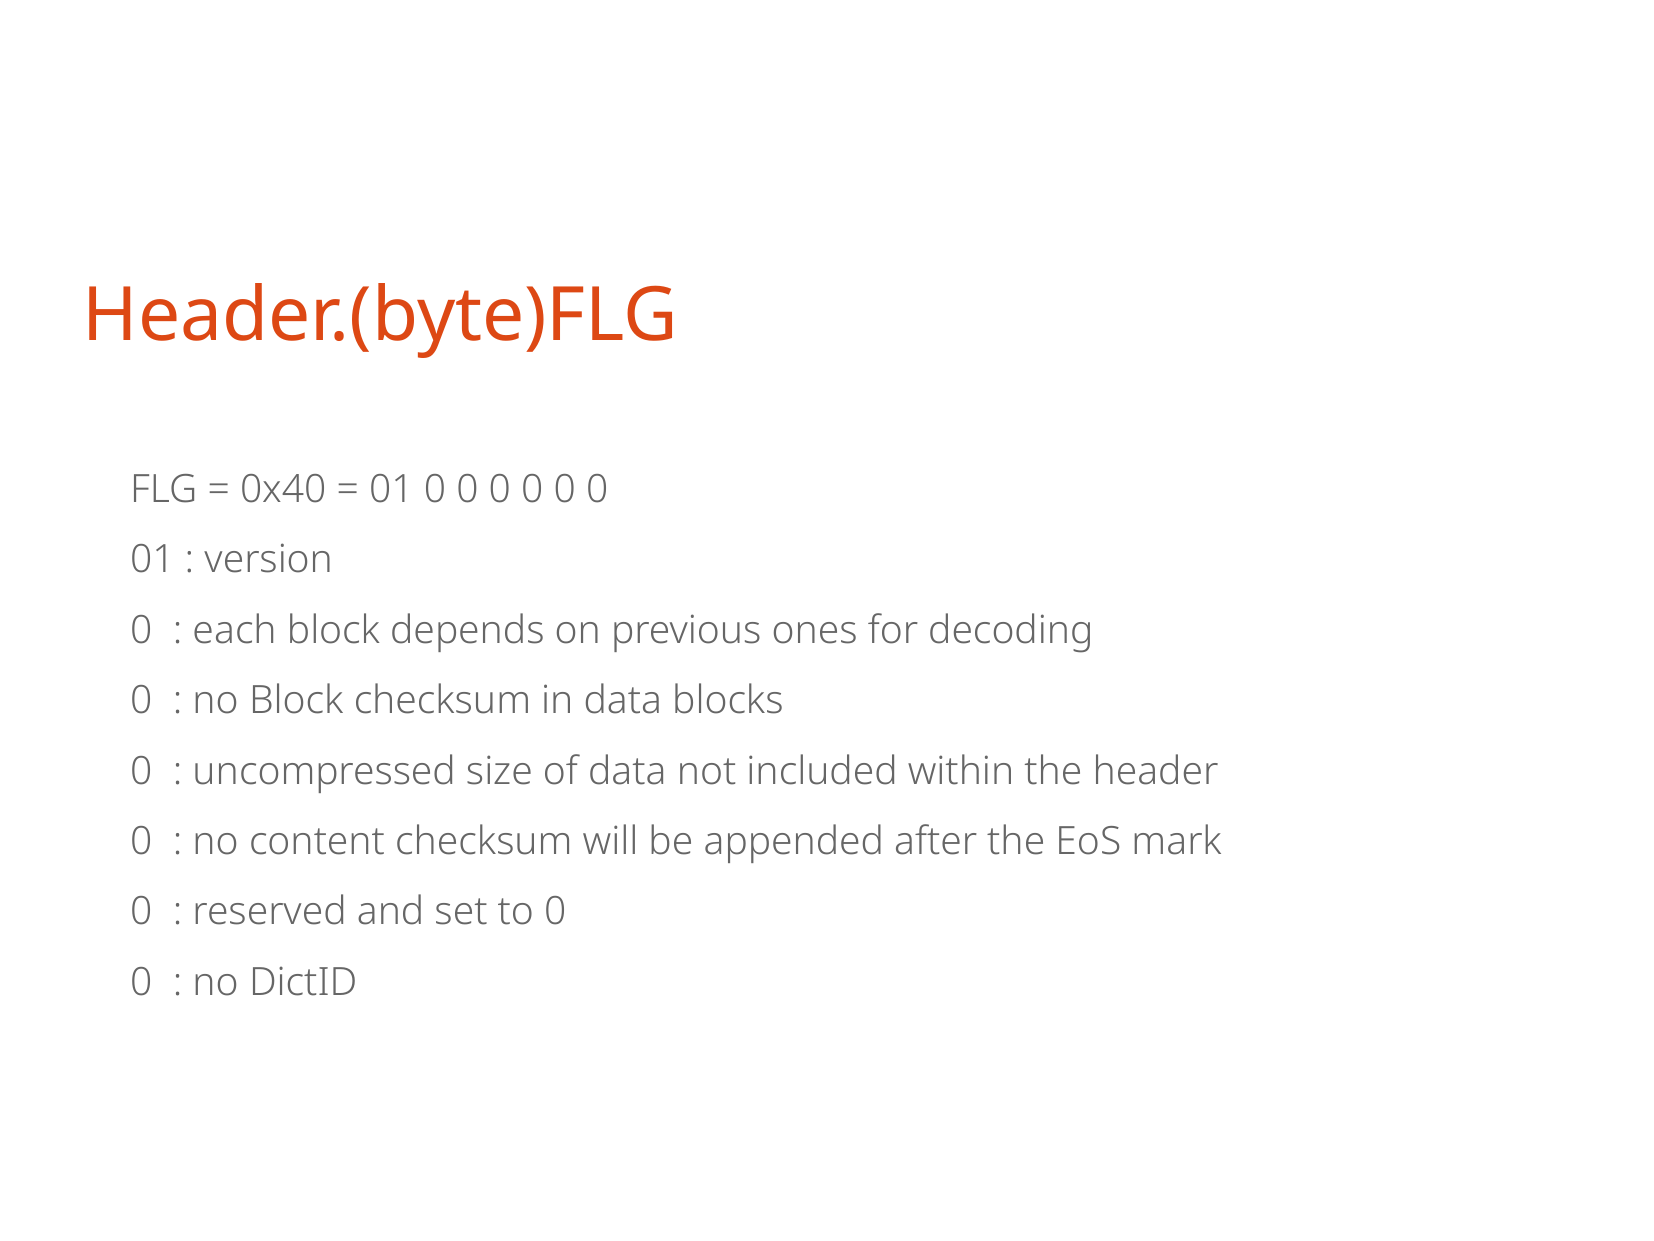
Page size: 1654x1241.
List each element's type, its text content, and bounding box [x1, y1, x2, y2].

title Header.(byte)FLG [82, 248, 1571, 375]
list FLG = 0x40 = 01 0 0 0 0 0 0 01 : version 0 : each block depends on previous ones for decoding 0 : no Block checksum in data blocks 0 : uncompressed size of data not included within the header 0 : no content checksum will be appended after the EoS mark 0 : reserved and set to 0 0 : no DictID [82, 389, 1571, 1010]
